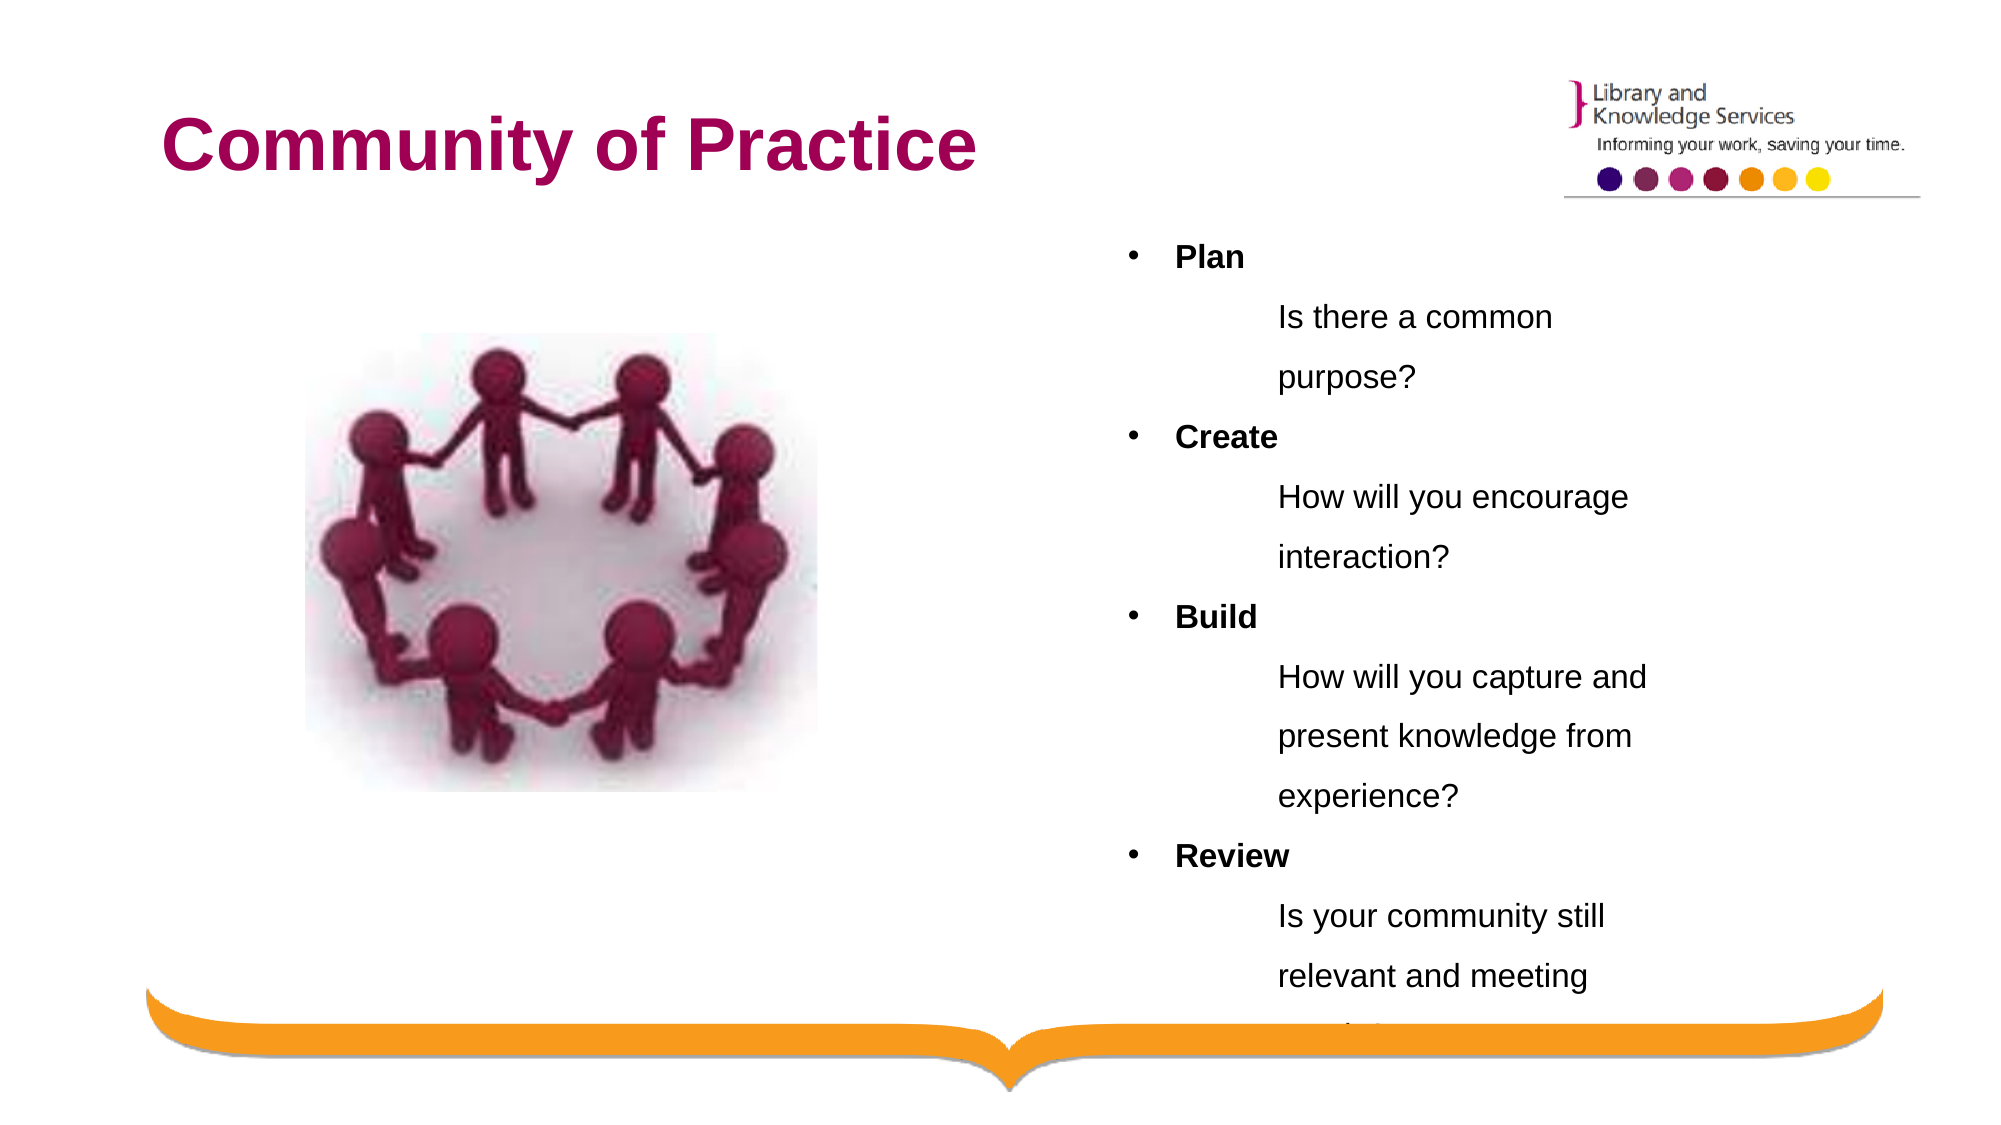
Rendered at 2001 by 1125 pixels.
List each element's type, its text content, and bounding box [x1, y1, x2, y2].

picture [305, 333, 820, 792]
title Community of Practice [146, 47, 1287, 195]
picture [1564, 76, 1923, 196]
text_box Plan Is there a common purpose? Create How will you encourage interaction? Build How will you capture and present knowledge from experience? Review Is your community still relevant and meeting needs? [1113, 208, 1696, 943]
picture [146, 985, 1883, 1088]
